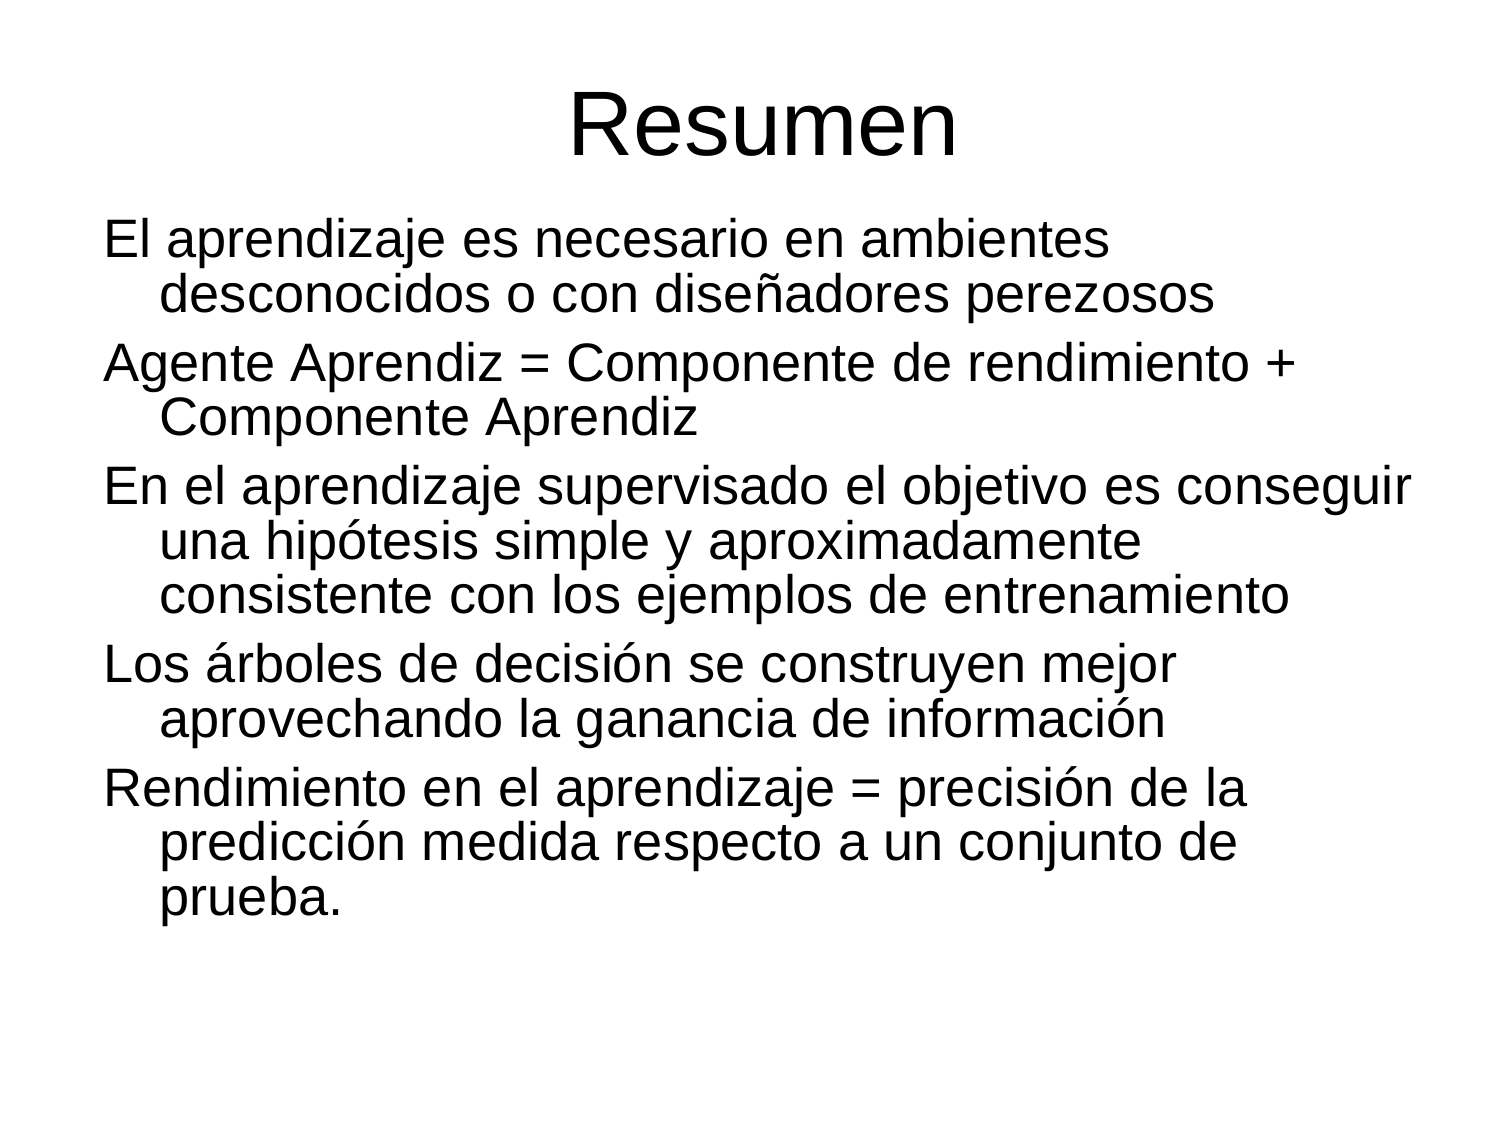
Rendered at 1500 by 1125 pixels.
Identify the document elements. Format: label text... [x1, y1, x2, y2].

list El aprendizaje es necesario en ambientes desconocidos o con diseñadores perezosos Agente Aprendiz = Componente de rendimiento + Componente Aprendiz En el aprendizaje supervisado el objetivo es conseguir una hipótesis simple y aproximadamente consistente con los ejemplos de entrenamiento Los árboles de decisión se construyen mejor aprovechando la ganancia de información Rendimiento en el aprendizaje = precisión de la predicción medida respecto a un conjunto de prueba. [88, 206, 1439, 1024]
title Resumen [88, 29, 1439, 206]
